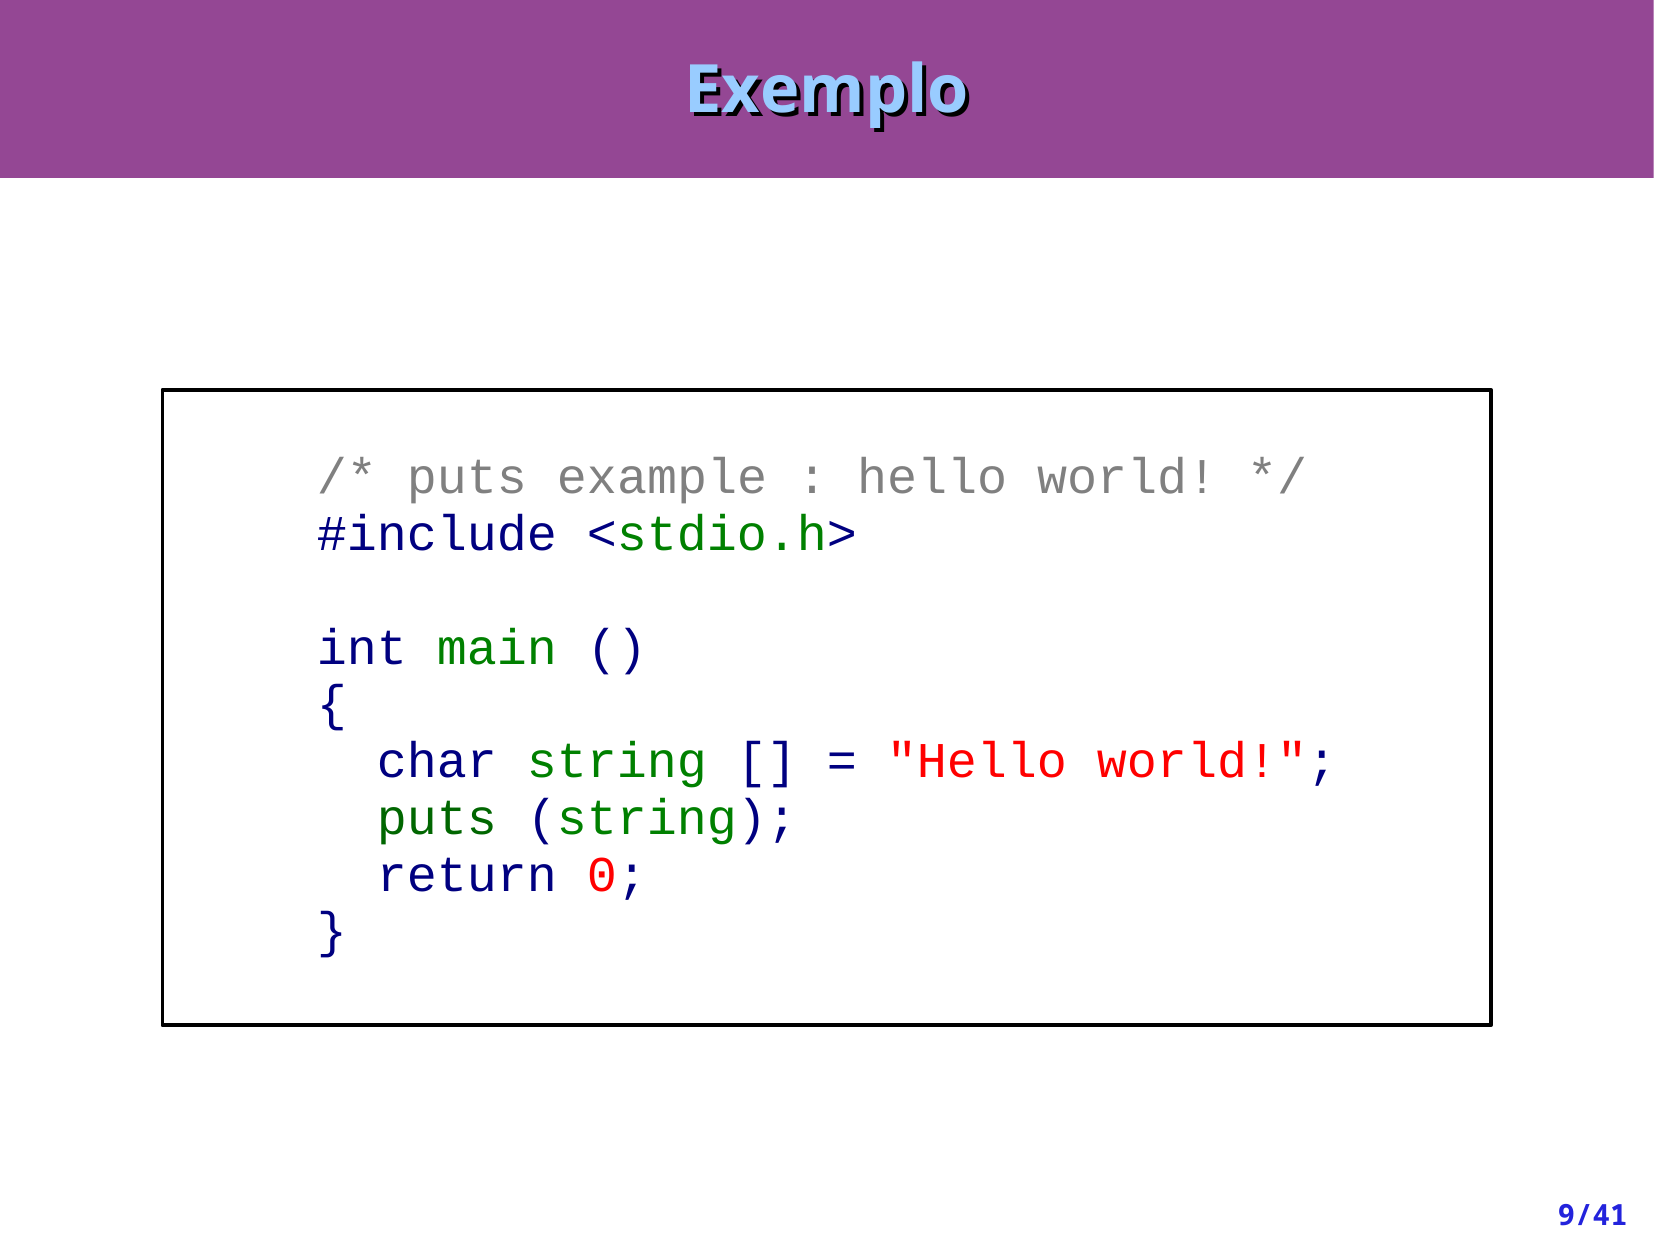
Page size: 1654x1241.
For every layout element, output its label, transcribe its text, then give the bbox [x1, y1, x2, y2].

text_box /* puts example : hello world! */ #include <stdio.h> int main () { char string [] = "Hello world!"; puts (string); return 0; } [162, 389, 1492, 1026]
title Exemplo [82, 0, 1571, 176]
